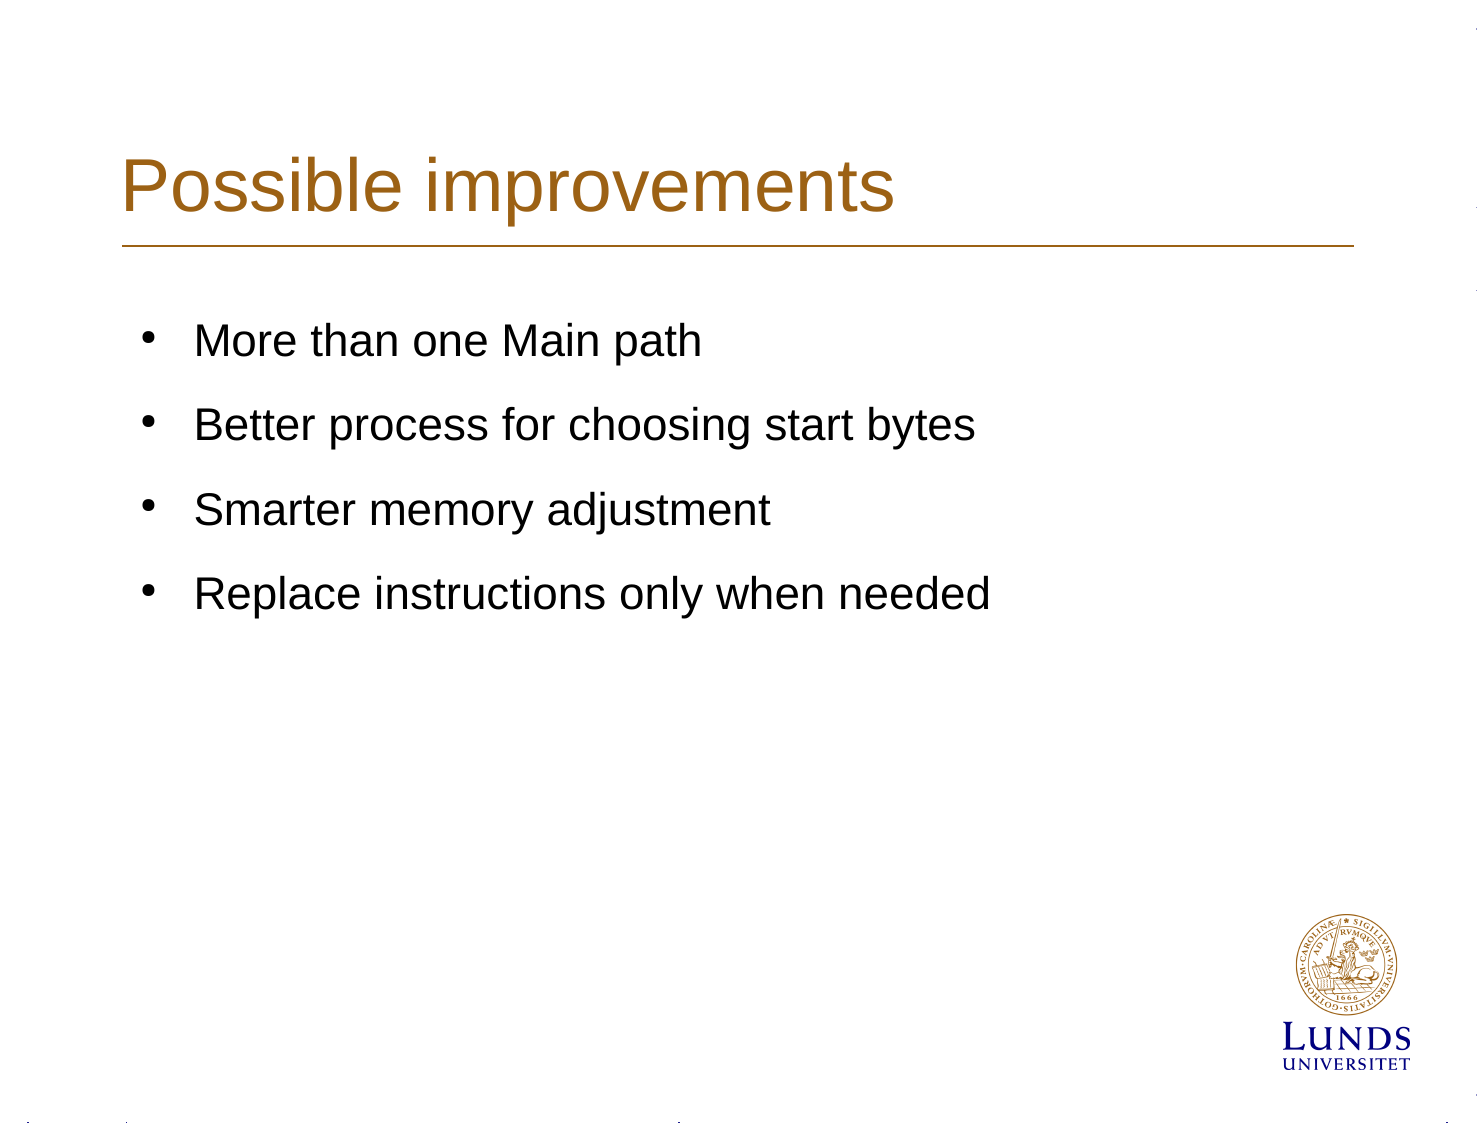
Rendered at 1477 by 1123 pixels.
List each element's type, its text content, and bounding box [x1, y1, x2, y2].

list More than one Main path Better process for choosing start bytes Smarter memory adjustment Replace instructions only when needed [107, 303, 1353, 888]
title Possible improvements [105, 46, 1354, 234]
picture [1283, 914, 1410, 1070]
